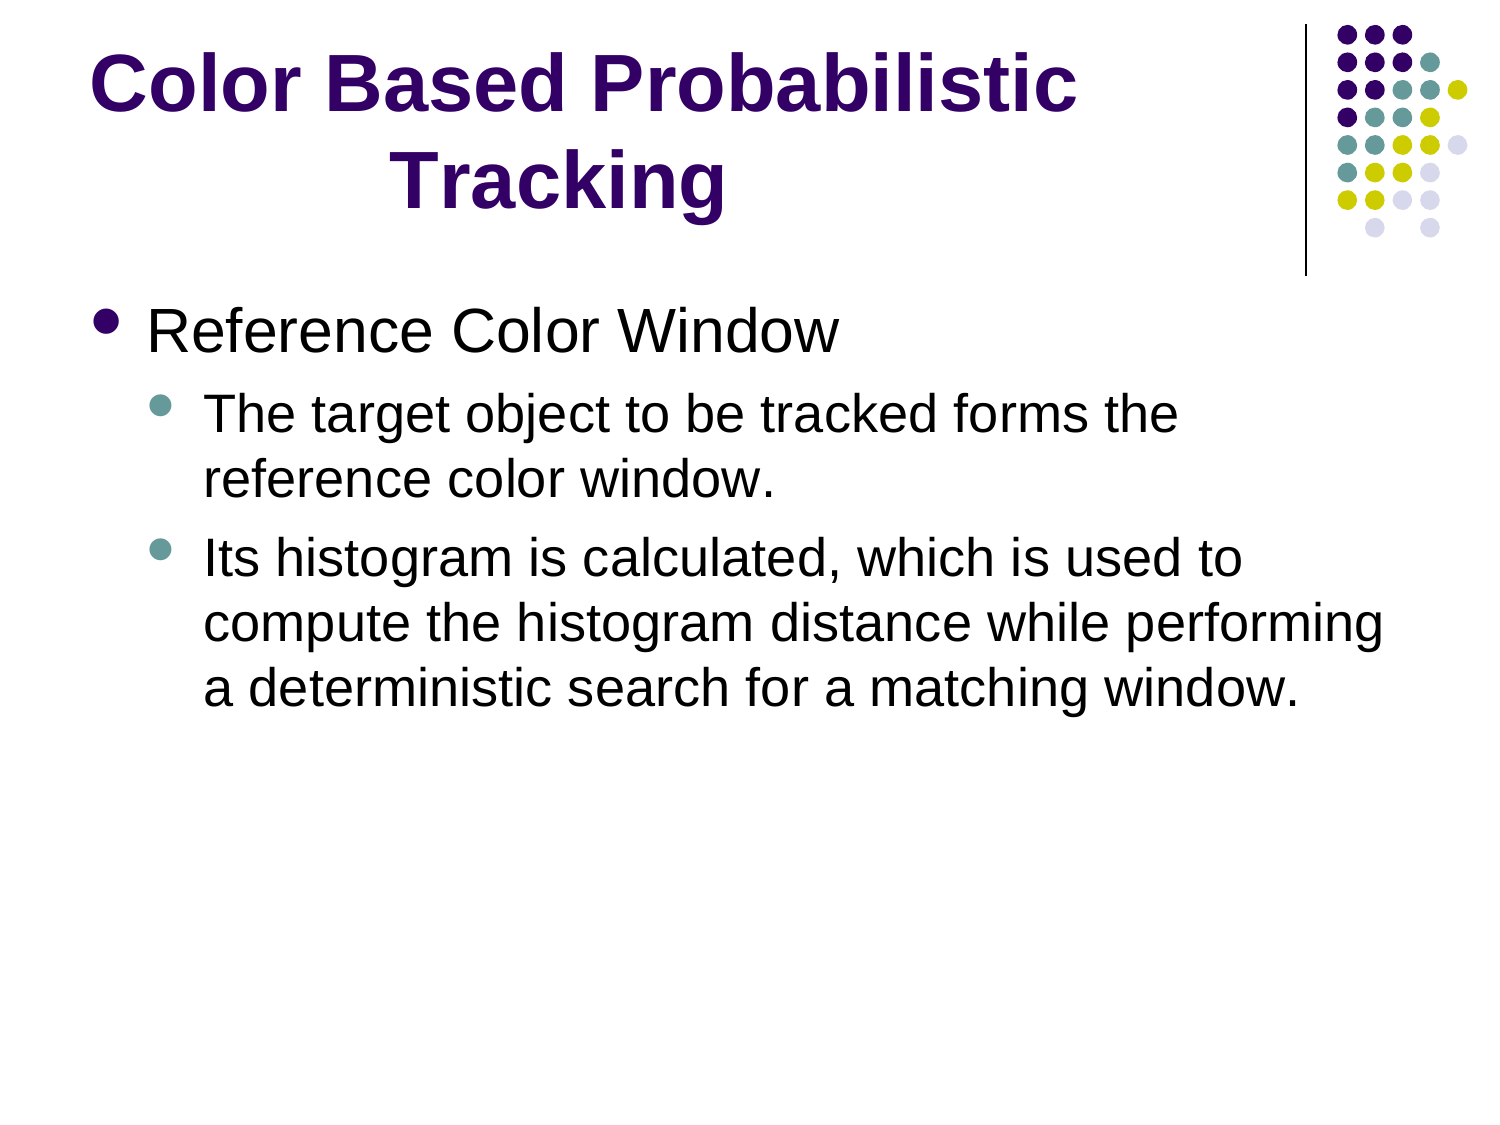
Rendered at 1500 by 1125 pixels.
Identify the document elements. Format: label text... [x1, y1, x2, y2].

title Color Based Probabilistic Tracking [74, 20, 1313, 233]
list Reference Color Window The target object to be tracked forms the reference color window. Its histogram is calculated, which is used to compute the histogram distance while performing a deterministic search for a matching window. [75, 282, 1426, 1006]
